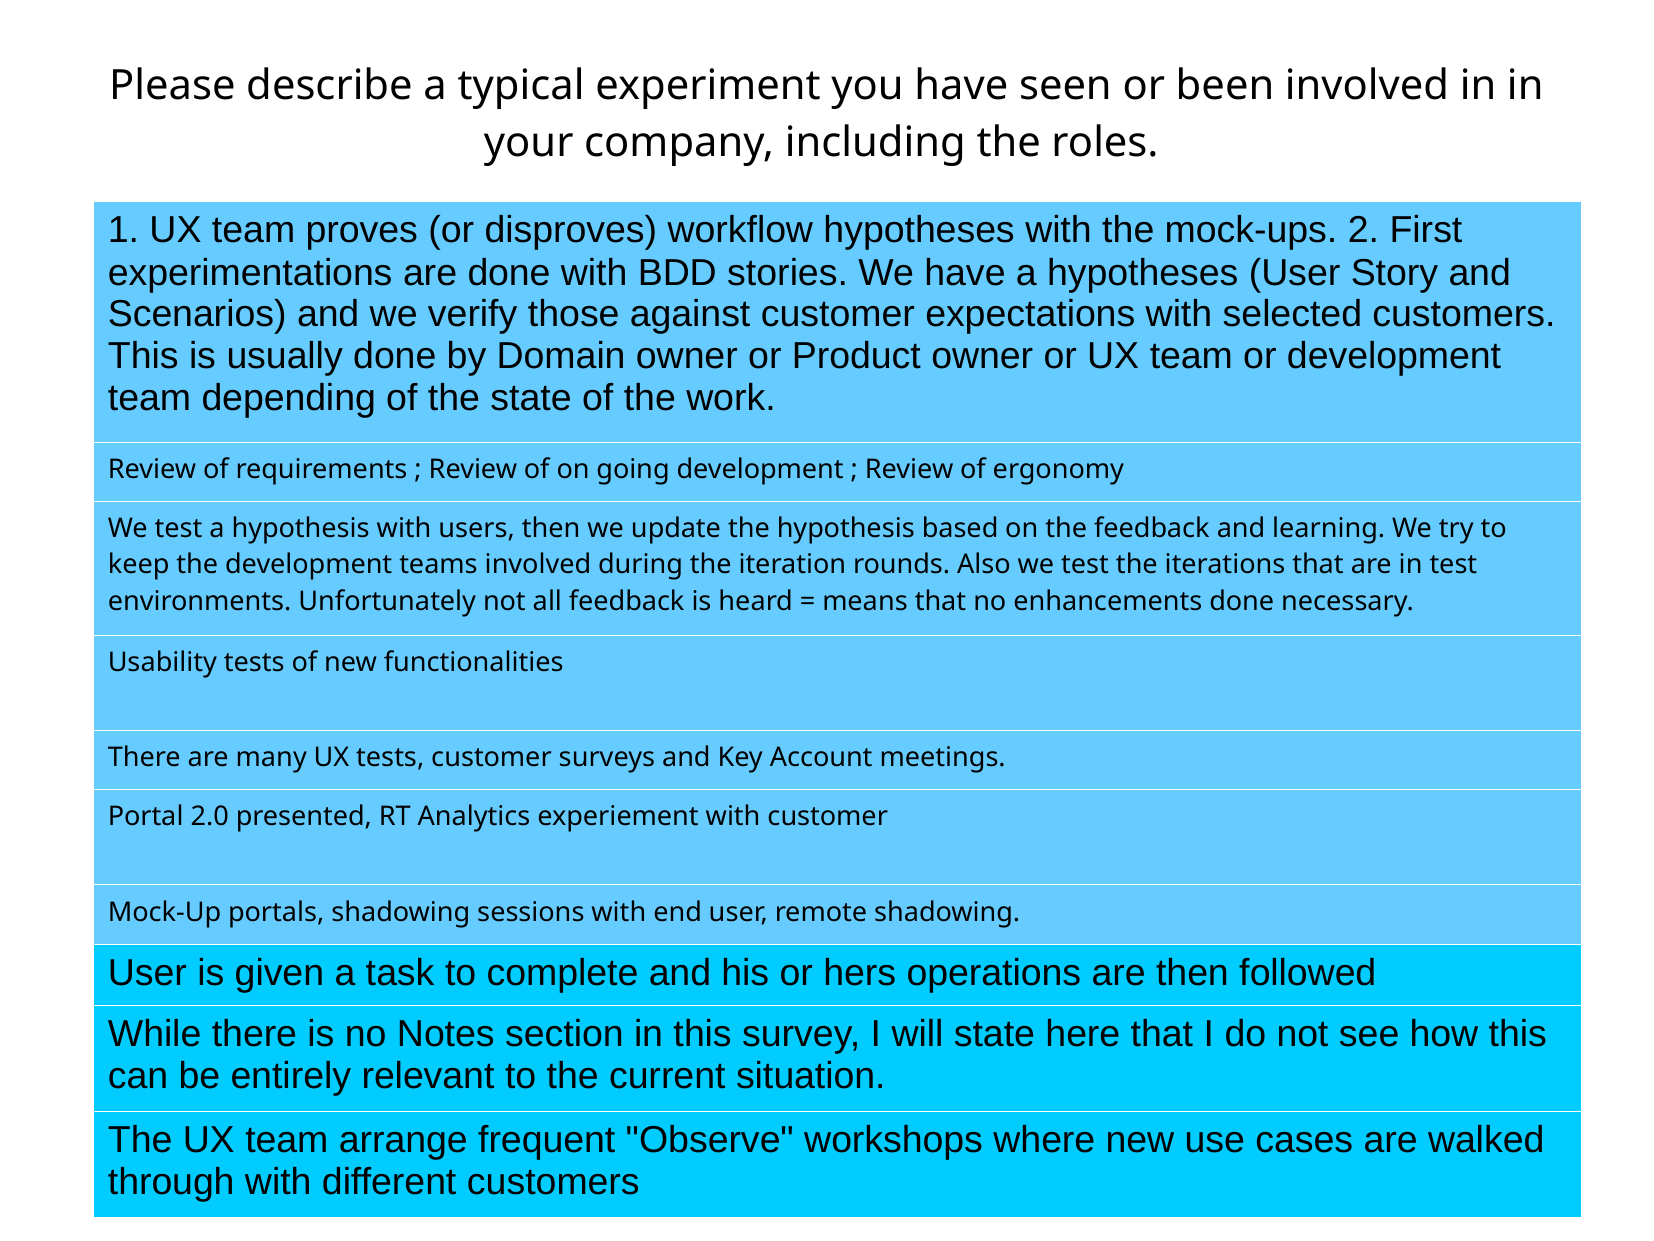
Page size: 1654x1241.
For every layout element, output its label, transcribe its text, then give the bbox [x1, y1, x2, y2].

table_cell Portal 2.0 presented, RT Analytics experiement with customer [94, 790, 1581, 884]
table_cell Mock-Up portals, shadowing sessions with end user, remote shadowing. [94, 885, 1581, 944]
title Please describe a typical experiment you have seen or been involved in in your company, including the roles. [82, 8, 1571, 216]
table_cell Usability tests of new functionalities [94, 636, 1581, 730]
table_header 1. UX team proves (or disproves) workflow hypotheses with the mock-ups. 2. First experimentations are done with BDD stories. We have a hypotheses (User Story and Scenarios) and we verify those against customer expectations with selected customers. This is usually done by Domain owner or Product owner or UX team or development team depending of the state of the work. [94, 202, 1581, 442]
table_cell User is given a task to complete and his or hers operations are then followed [94, 945, 1581, 1005]
table_cell We test a hypothesis with users, then we update the hypothesis based on the feedback and learning. We try to keep the development teams involved during the iteration rounds. Also we test the iterations that are in test environments. Unfortunately not all feedback is heard = means that no enhancements done necessary. [94, 502, 1581, 635]
table_cell There are many UX tests, customer surveys and Key Account meetings. [94, 731, 1581, 789]
table_cell Review of requirements ; Review of on going development ; Review of ergonomy [94, 443, 1581, 501]
table_cell While there is no Notes section in this survey, I will state here that I do not see how this can be entirely relevant to the current situation. [94, 1006, 1581, 1111]
table_cell The UX team arrange frequent "Observe" workshops where new use cases are walked through with different customers [94, 1112, 1581, 1217]
